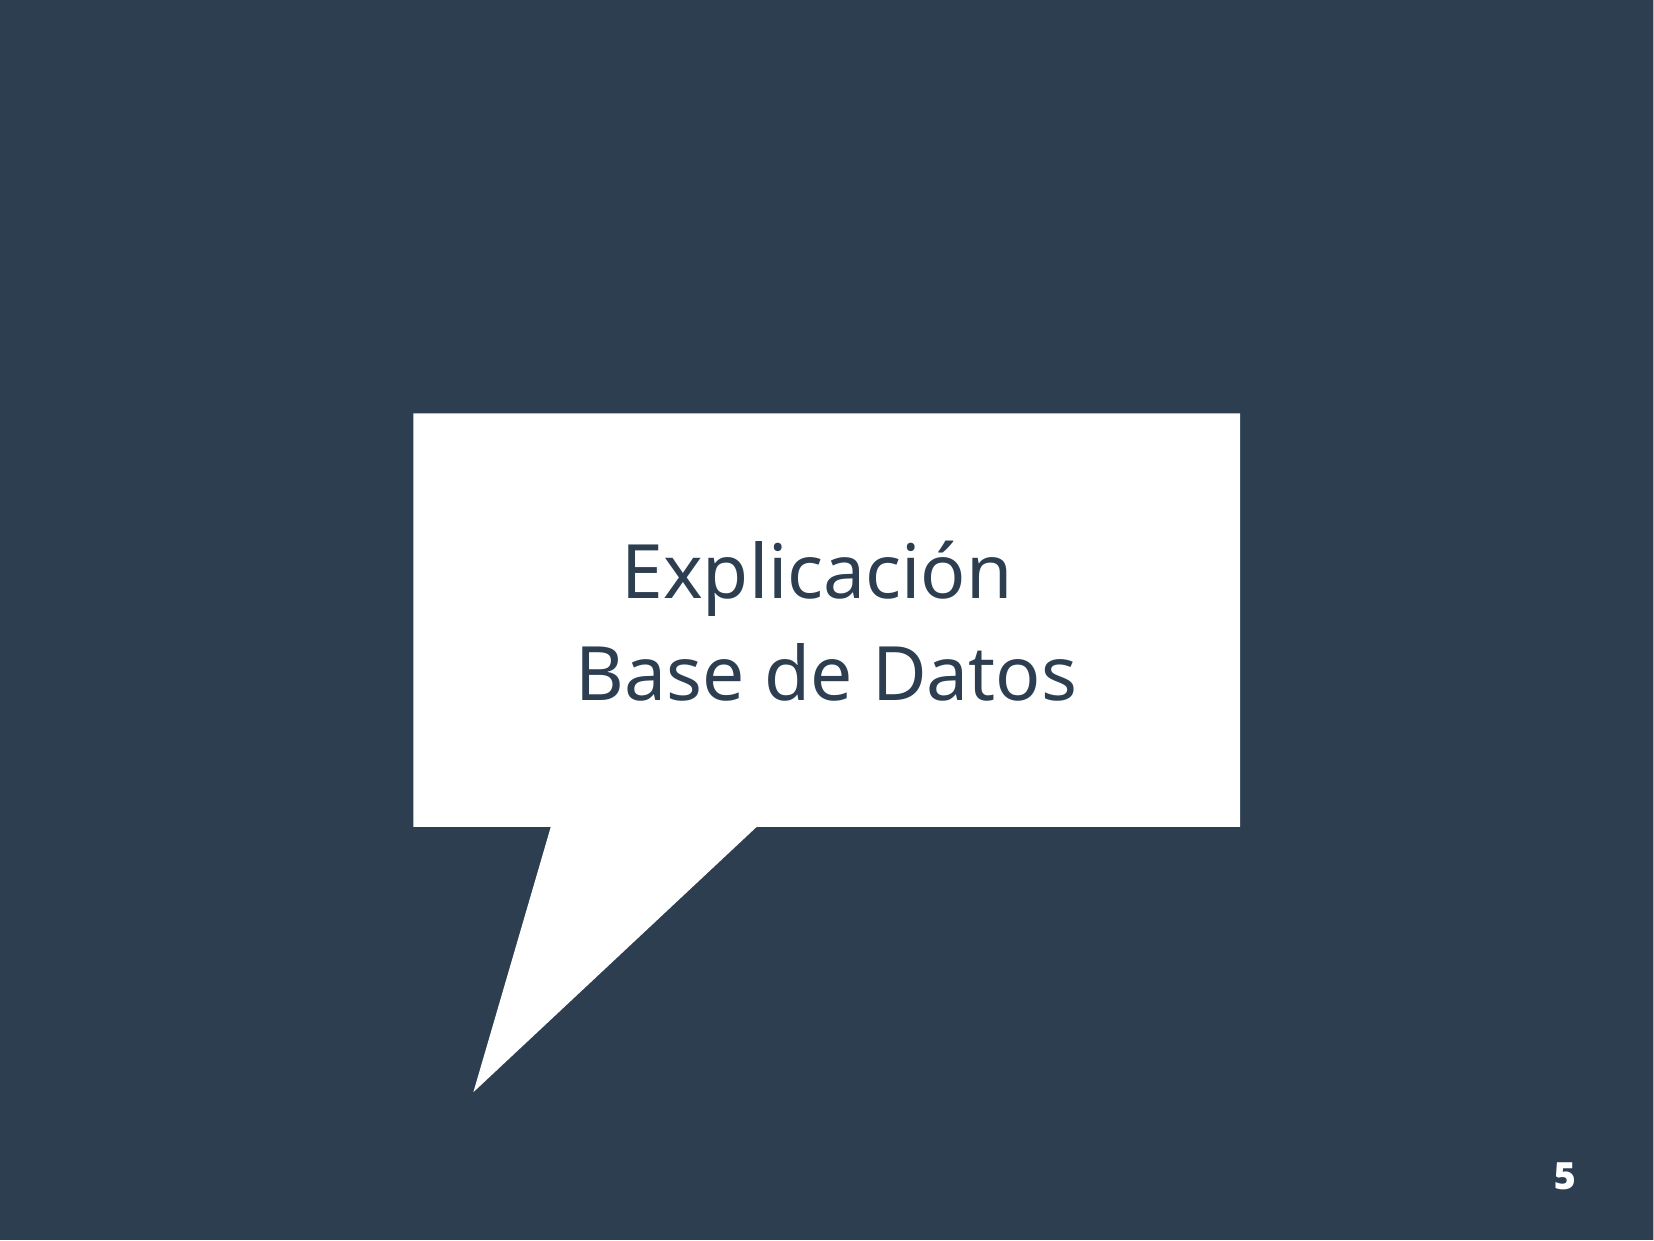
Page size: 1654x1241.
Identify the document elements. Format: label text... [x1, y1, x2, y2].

title Explicación Base de Datos [442, 442, 1211, 798]
